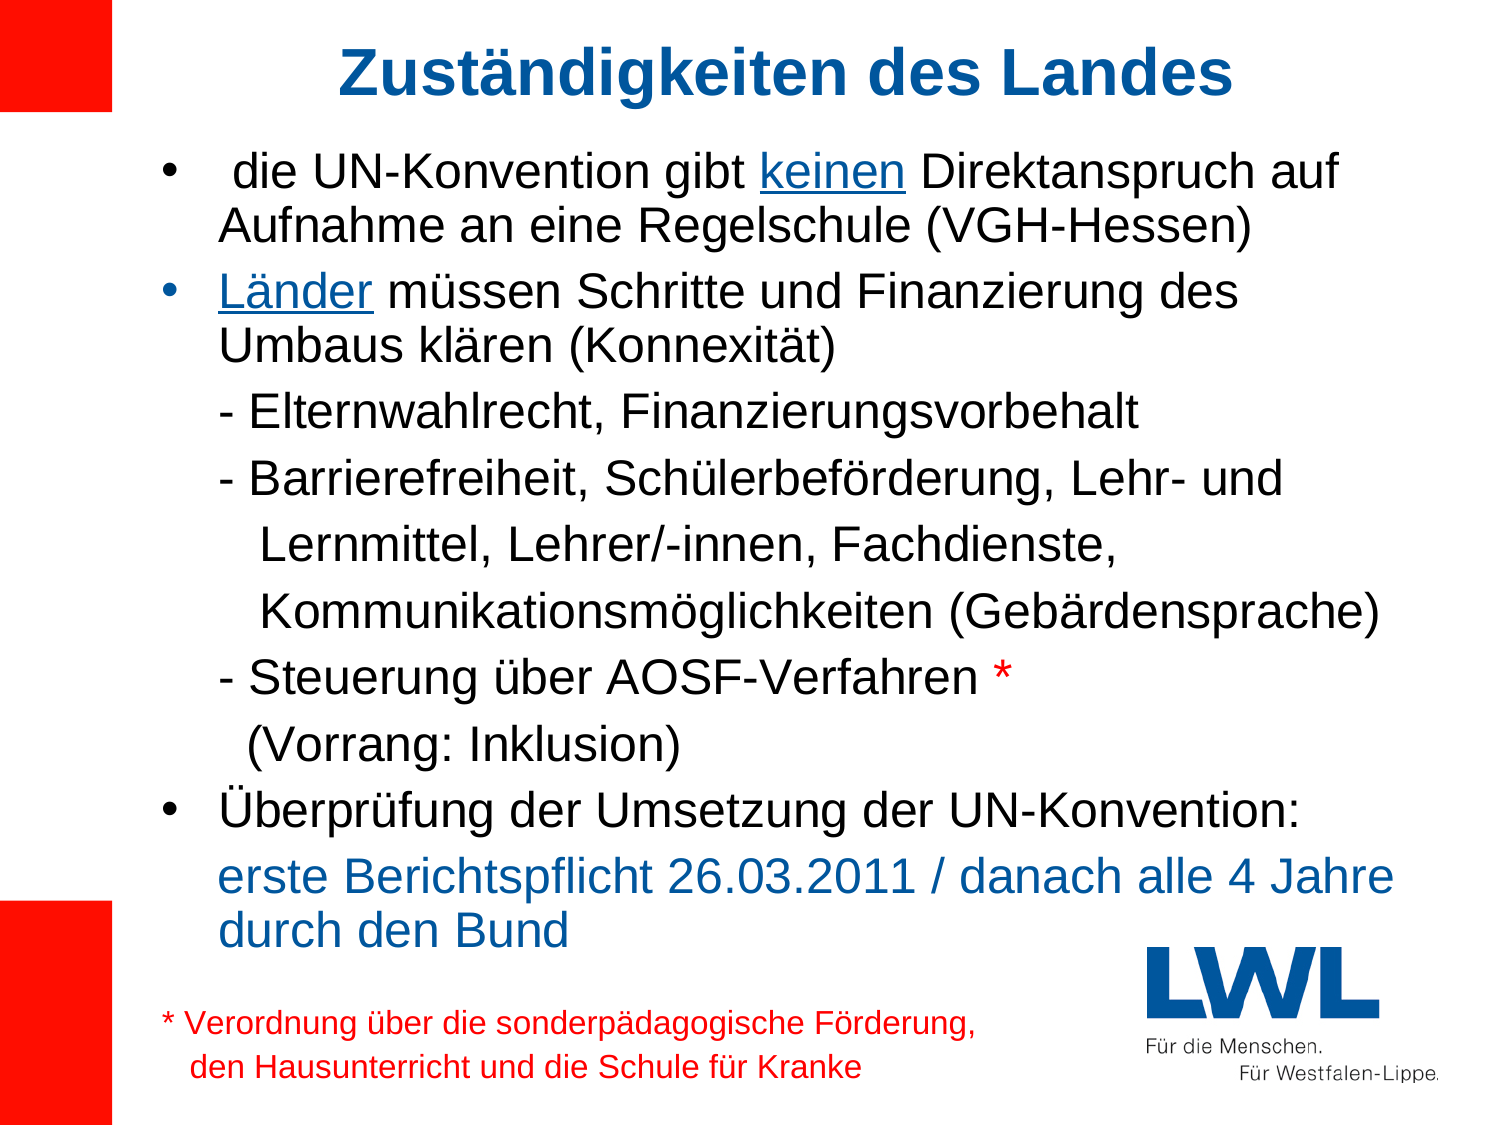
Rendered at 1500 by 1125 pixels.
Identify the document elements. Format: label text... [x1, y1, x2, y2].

title Zuständigkeiten des Landes [143, 12, 1431, 126]
list die UN-Konvention gibt keinen Direktanspruch auf Aufnahme an eine Regelschule (VGH-Hessen) Länder müssen Schritte und Finanzierung des Umbaus klären (Konnexität) - Elternwahlrecht, Finanzierungsvorbehalt - Barrierefreiheit, Schülerbeförderung, Lehr- und Lernmittel, Lehrer/-innen, Fachdienste, Kommunikationsmöglichkeiten (Gebärdensprache) - Steuerung über AOSF-Verfahren * (Vorrang: Inklusion) Überprüfung der Umsetzung der UN-Konvention: erste Berichtspflicht 26.03.2011 / danach alle 4 Jahre durch den Bund * Verordnung über die sonderpädagogische Förderung, den Hausunterricht und die Schule für Kranke [146, 137, 1436, 1094]
